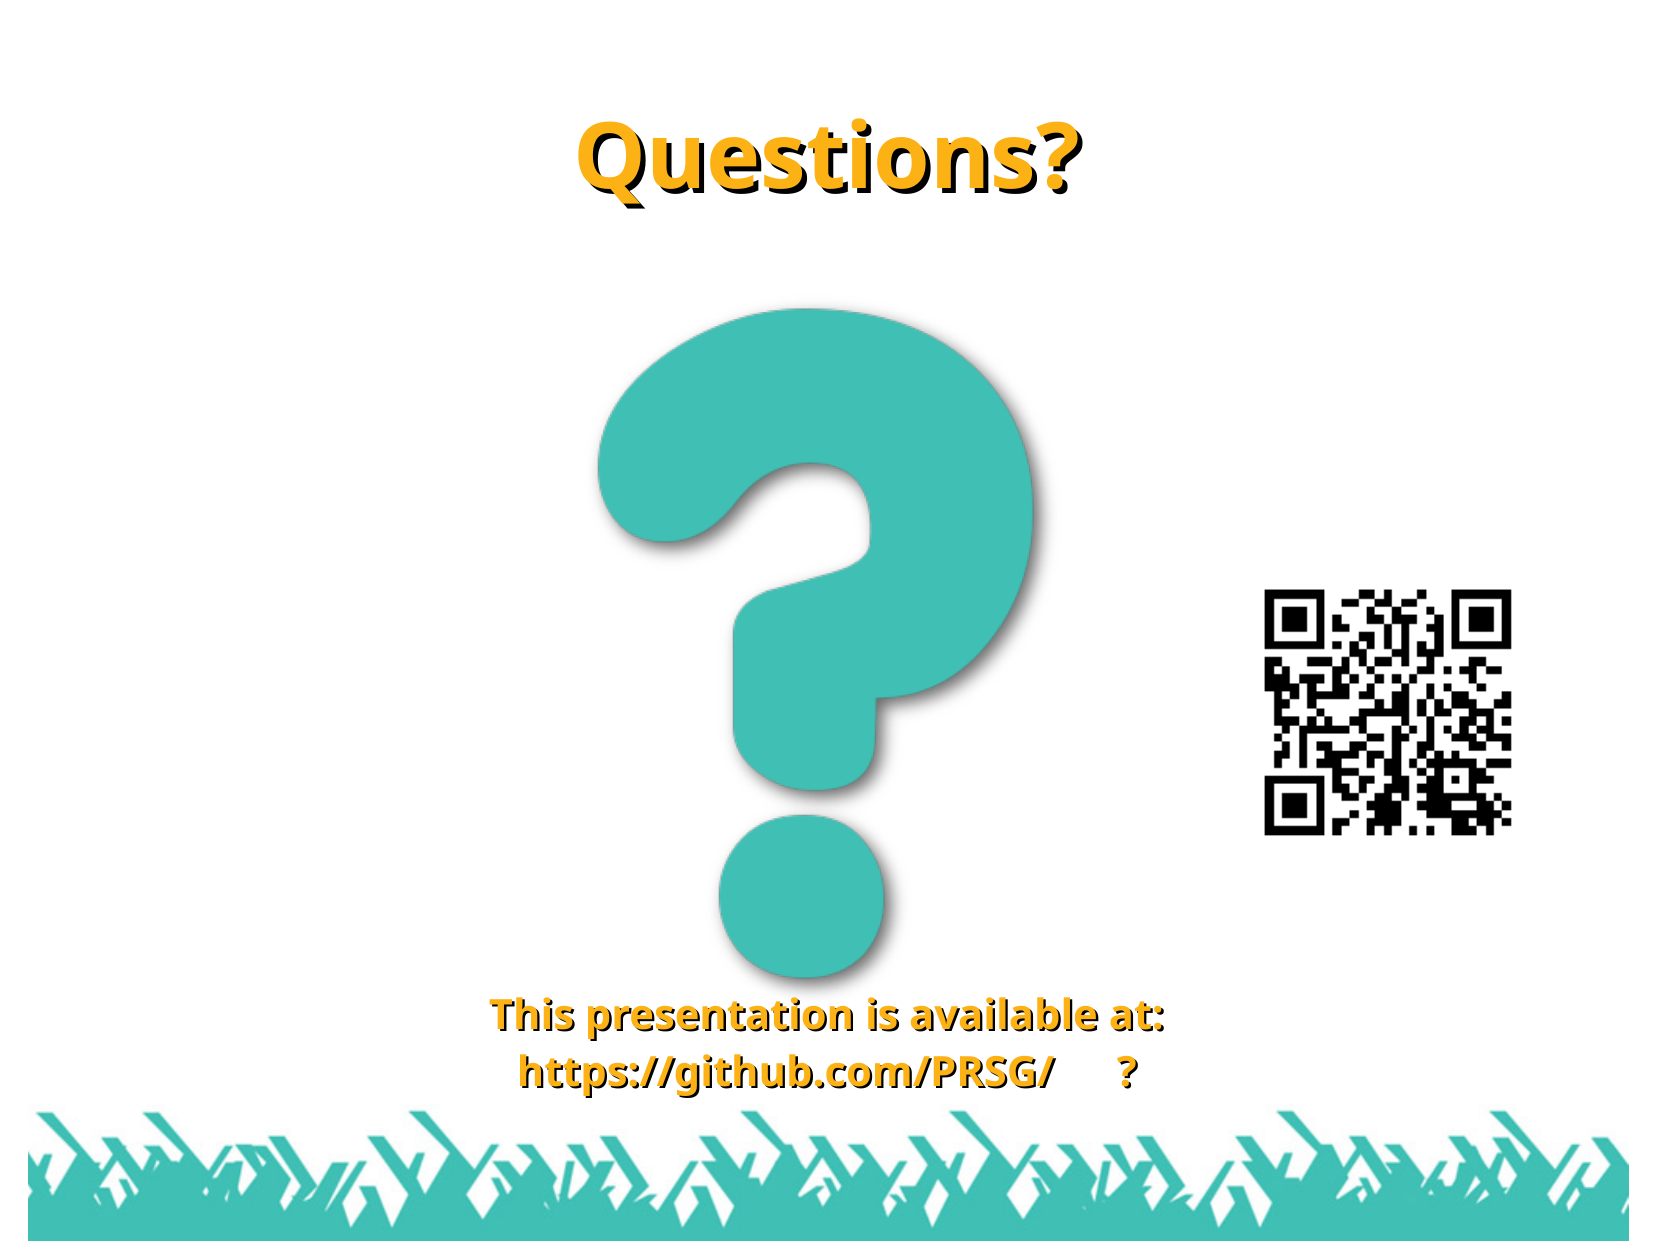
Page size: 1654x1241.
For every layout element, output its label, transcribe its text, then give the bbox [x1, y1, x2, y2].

title Questions? [82, 49, 1571, 257]
picture [1232, 557, 1546, 871]
picture [28, 1104, 1629, 1241]
text_box This presentation is available at: https://github.com/PRSG/ ? [301, 977, 1352, 1127]
picture [581, 290, 1072, 977]
